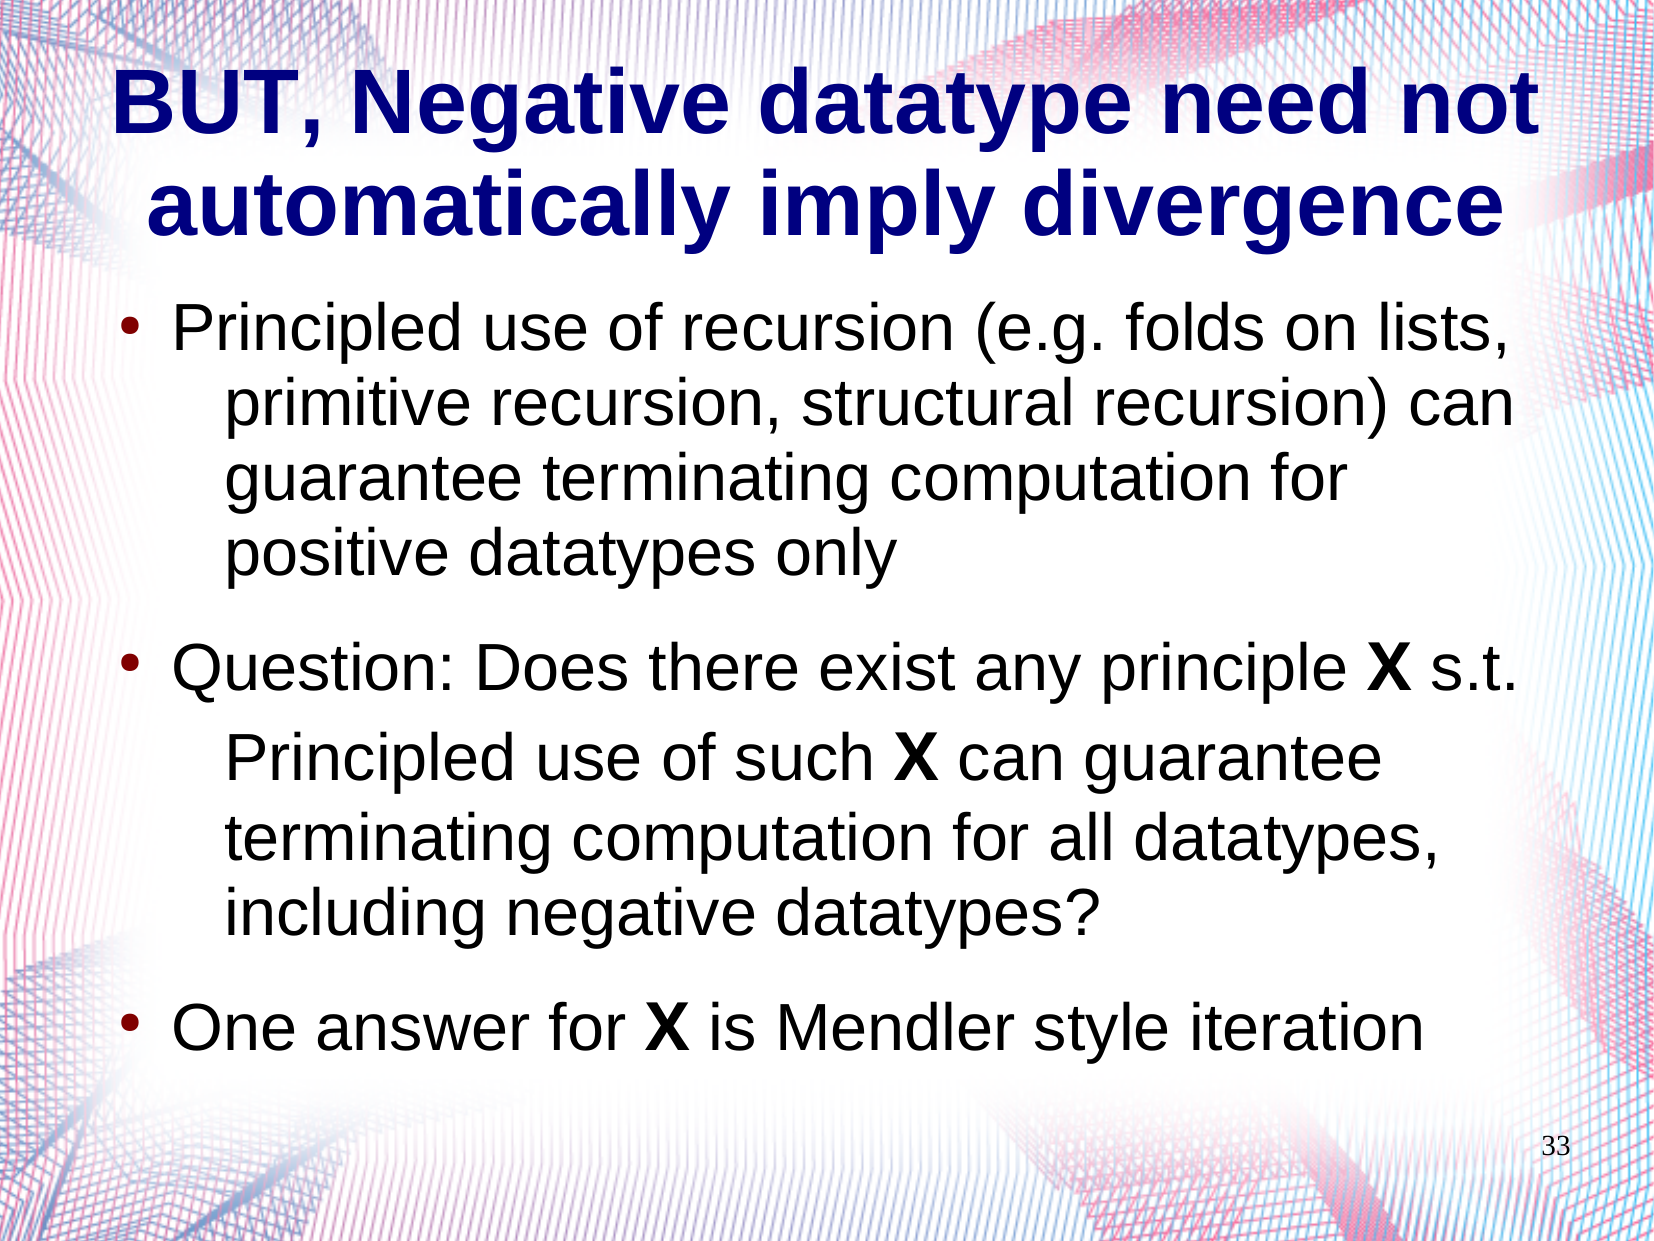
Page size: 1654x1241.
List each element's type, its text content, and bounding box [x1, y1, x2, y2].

title BUT, Negative datatype need not automatically imply divergence [82, 49, 1571, 257]
picture [0, 0, 1654, 1241]
list Principled use of recursion (e.g. folds on lists, primitive recursion, structural recursion) can guarantee terminating computation for positive datatypes only Question: Does there exist any principle X s.t. Principled use of such X can guarantee terminating computation for all datatypes, including negative datatypes? One answer for X is Mendler style iteration [82, 290, 1571, 1109]
